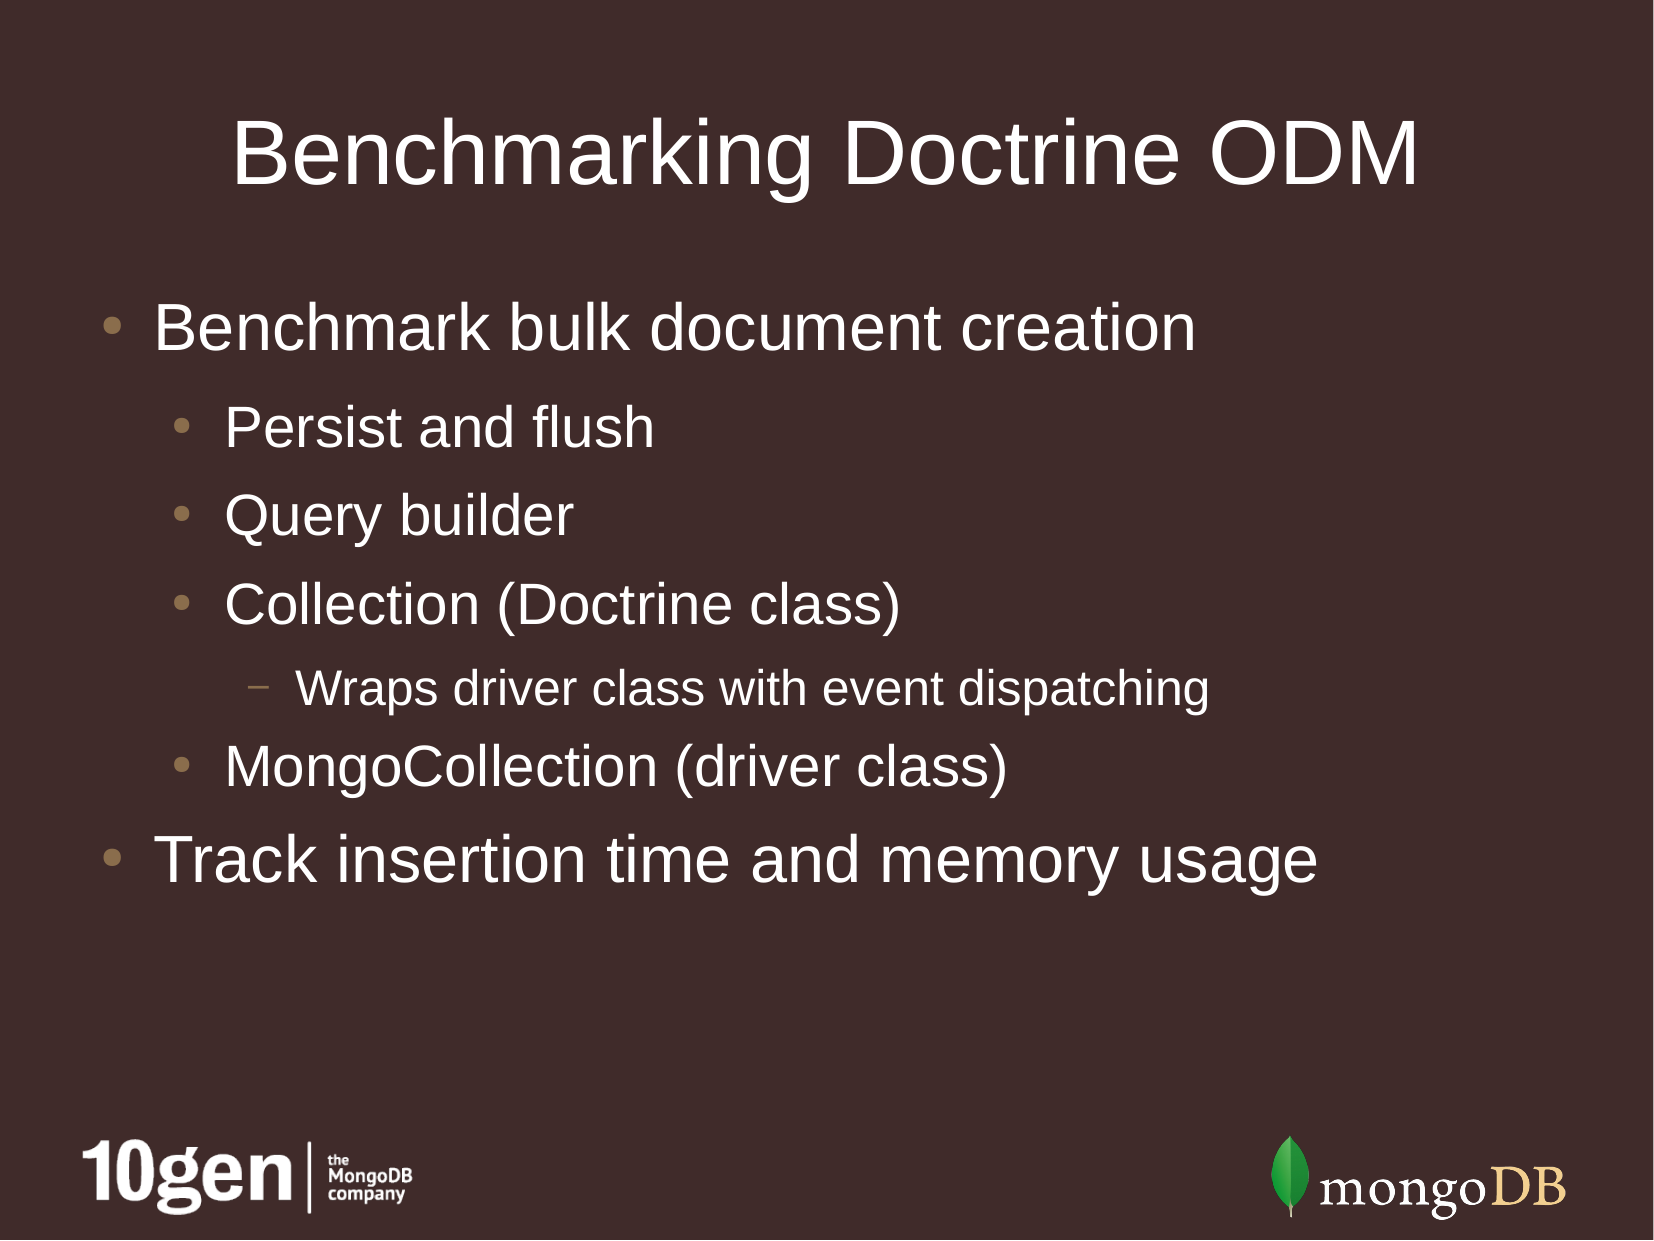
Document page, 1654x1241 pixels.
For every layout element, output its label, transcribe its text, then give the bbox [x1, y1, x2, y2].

picture [1260, 1124, 1576, 1230]
title Benchmarking Doctrine ODM [82, 49, 1571, 257]
picture [82, 1139, 413, 1215]
list Benchmark bulk document creation Persist and flush Query builder Collection (Doctrine class) Wraps driver class with event dispatching MongoCollection (driver class) Track insertion time and memory usage [82, 290, 1571, 1010]
